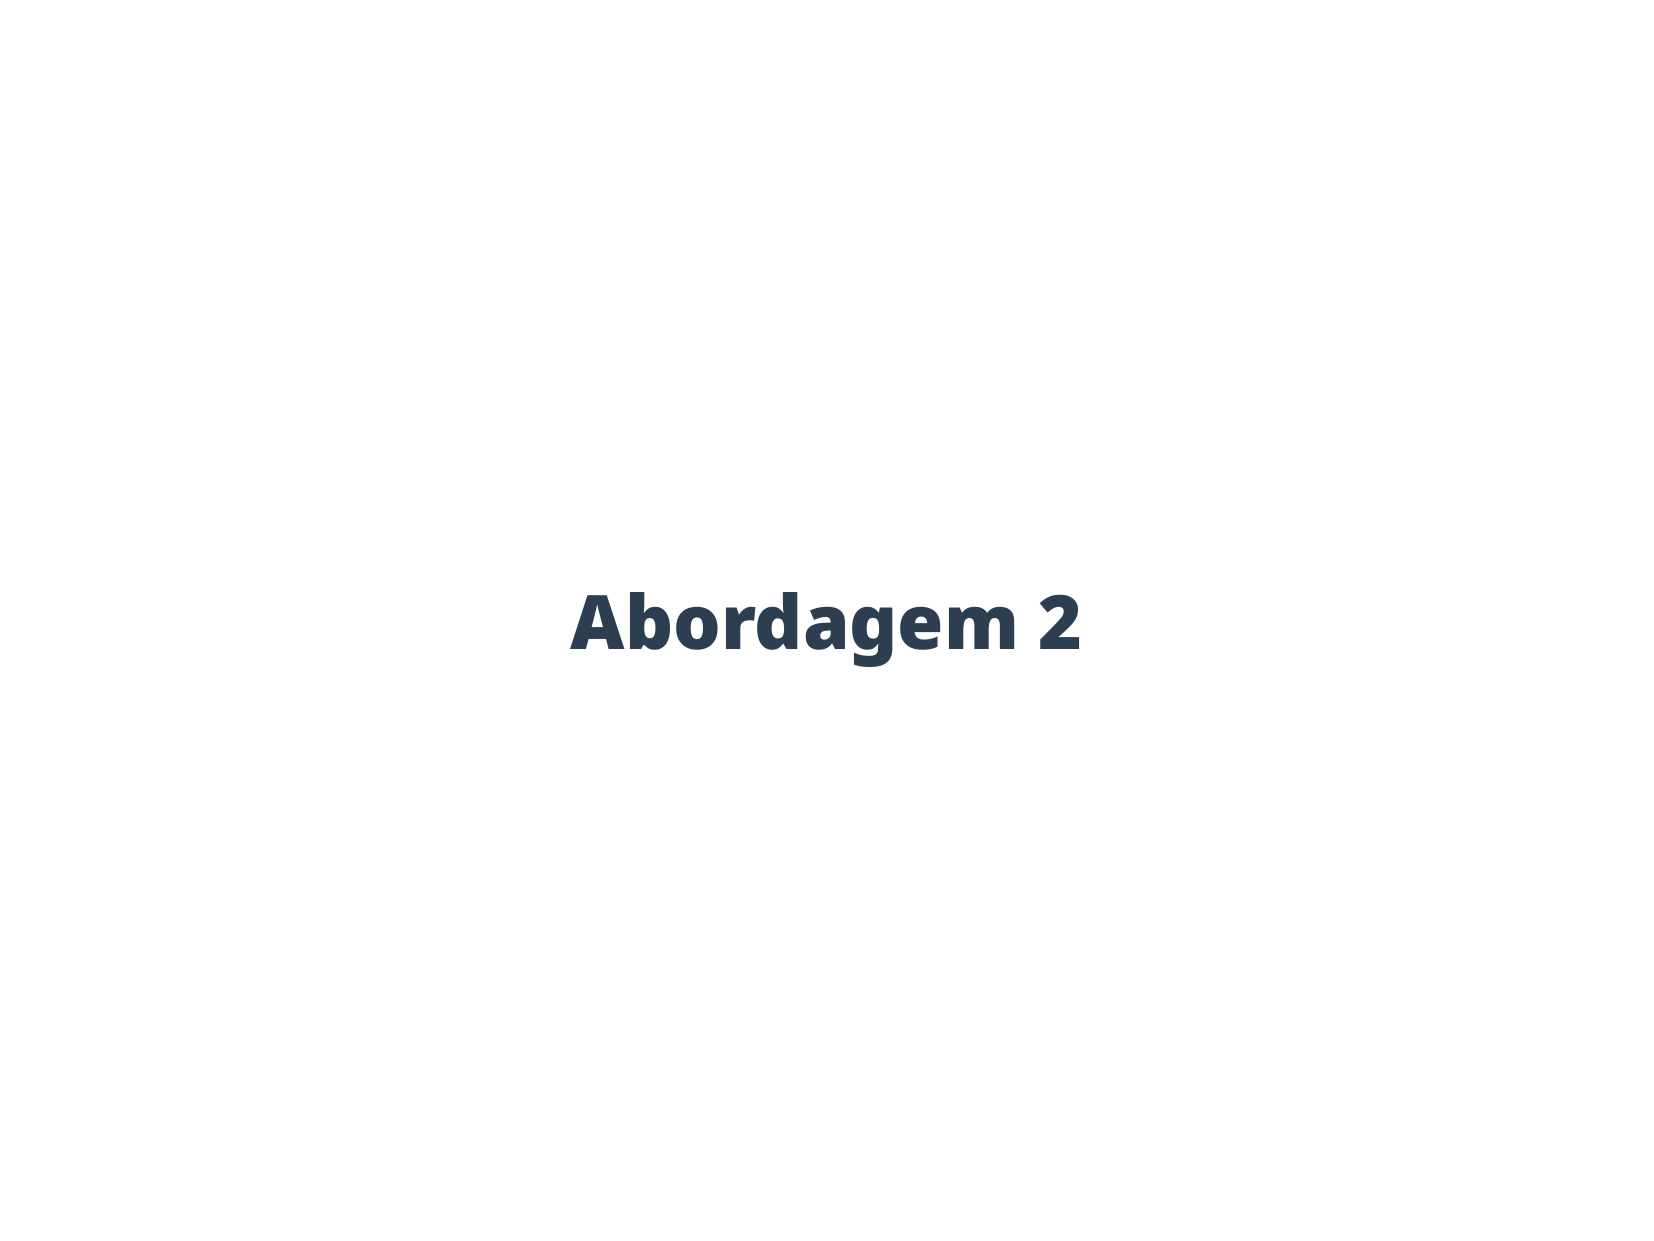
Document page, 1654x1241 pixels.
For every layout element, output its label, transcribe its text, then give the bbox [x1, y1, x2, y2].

title Abordagem 2 [442, 442, 1211, 798]
